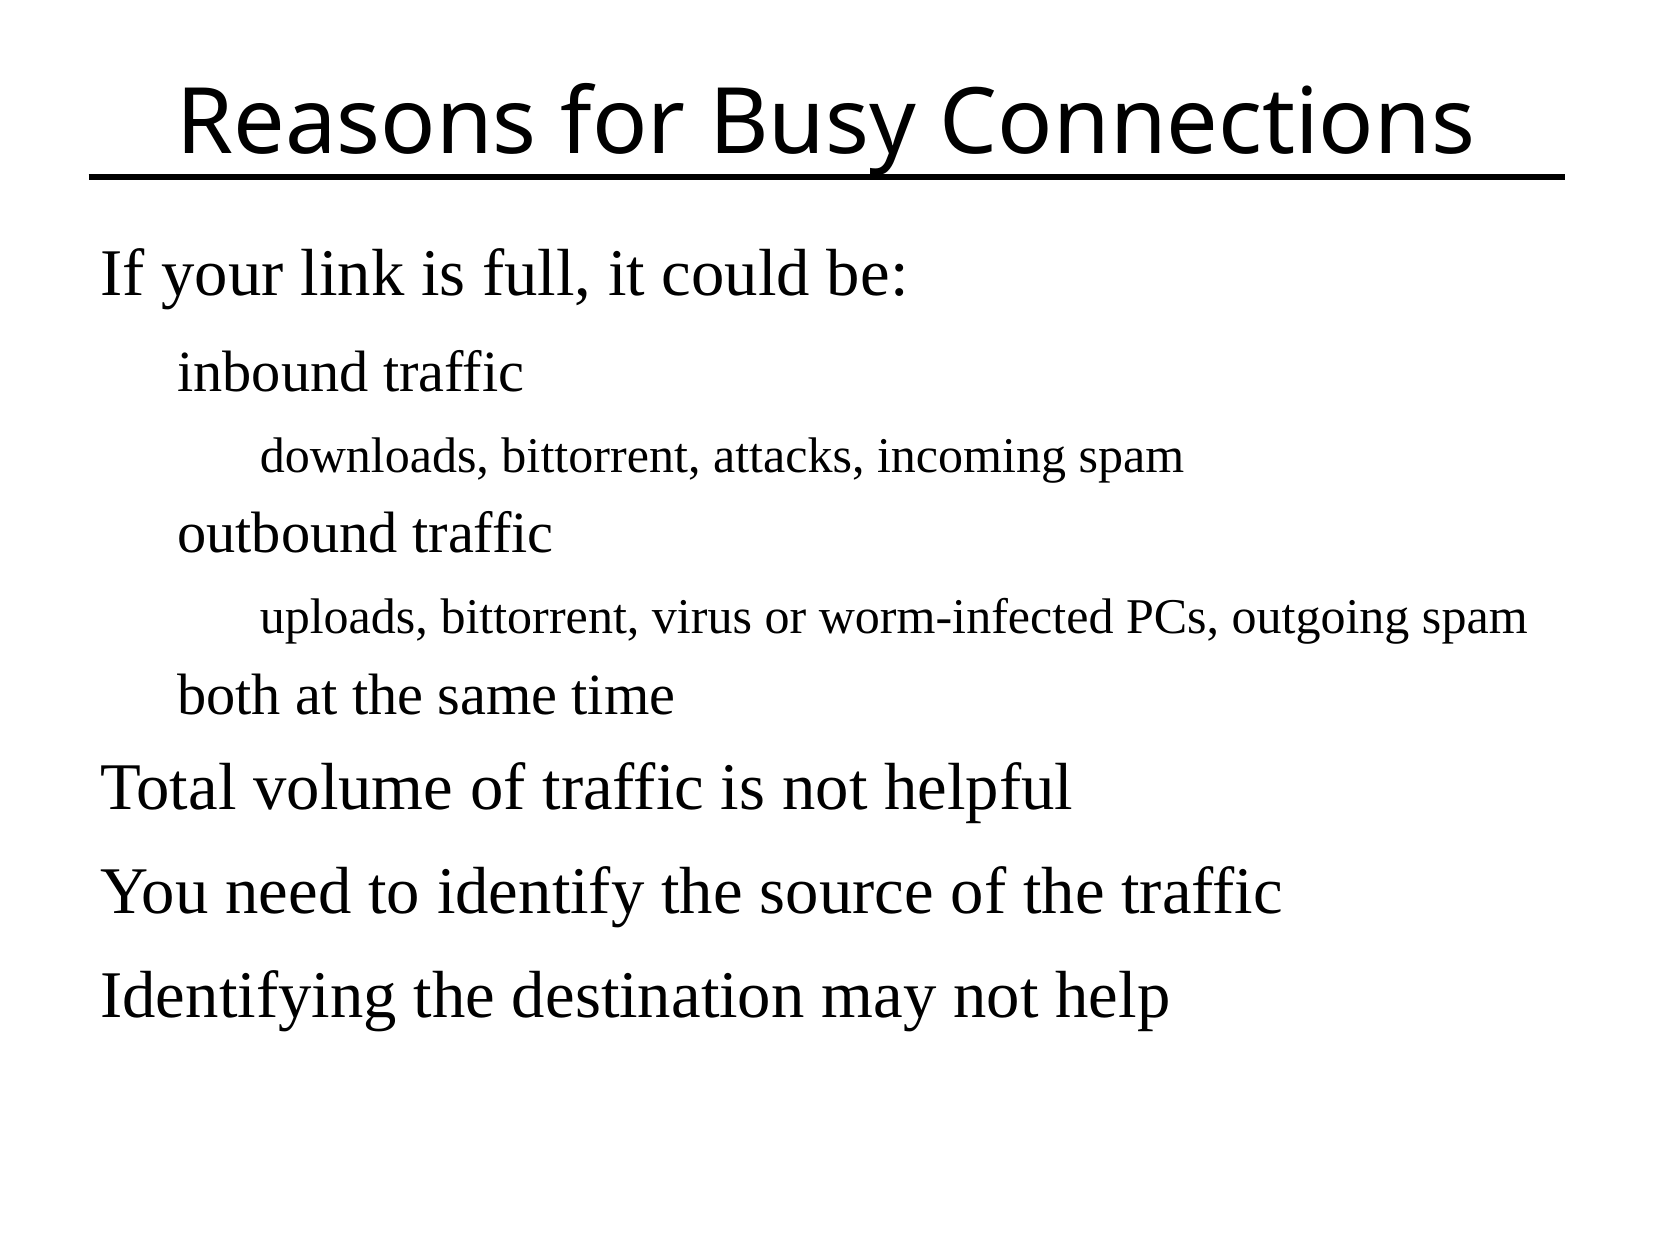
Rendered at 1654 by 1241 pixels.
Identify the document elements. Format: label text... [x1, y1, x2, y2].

list If your link is full, it could be: inbound traffic downloads, bittorrent, attacks, incoming spam outbound traffic uploads, bittorrent, virus or worm-infected PCs, outgoing spam both at the same time Total volume of traffic is not helpful You need to identify the source of the traffic Identifying the destination may not help [82, 236, 1571, 1108]
title Reasons for Busy Connections [82, 36, 1571, 200]
